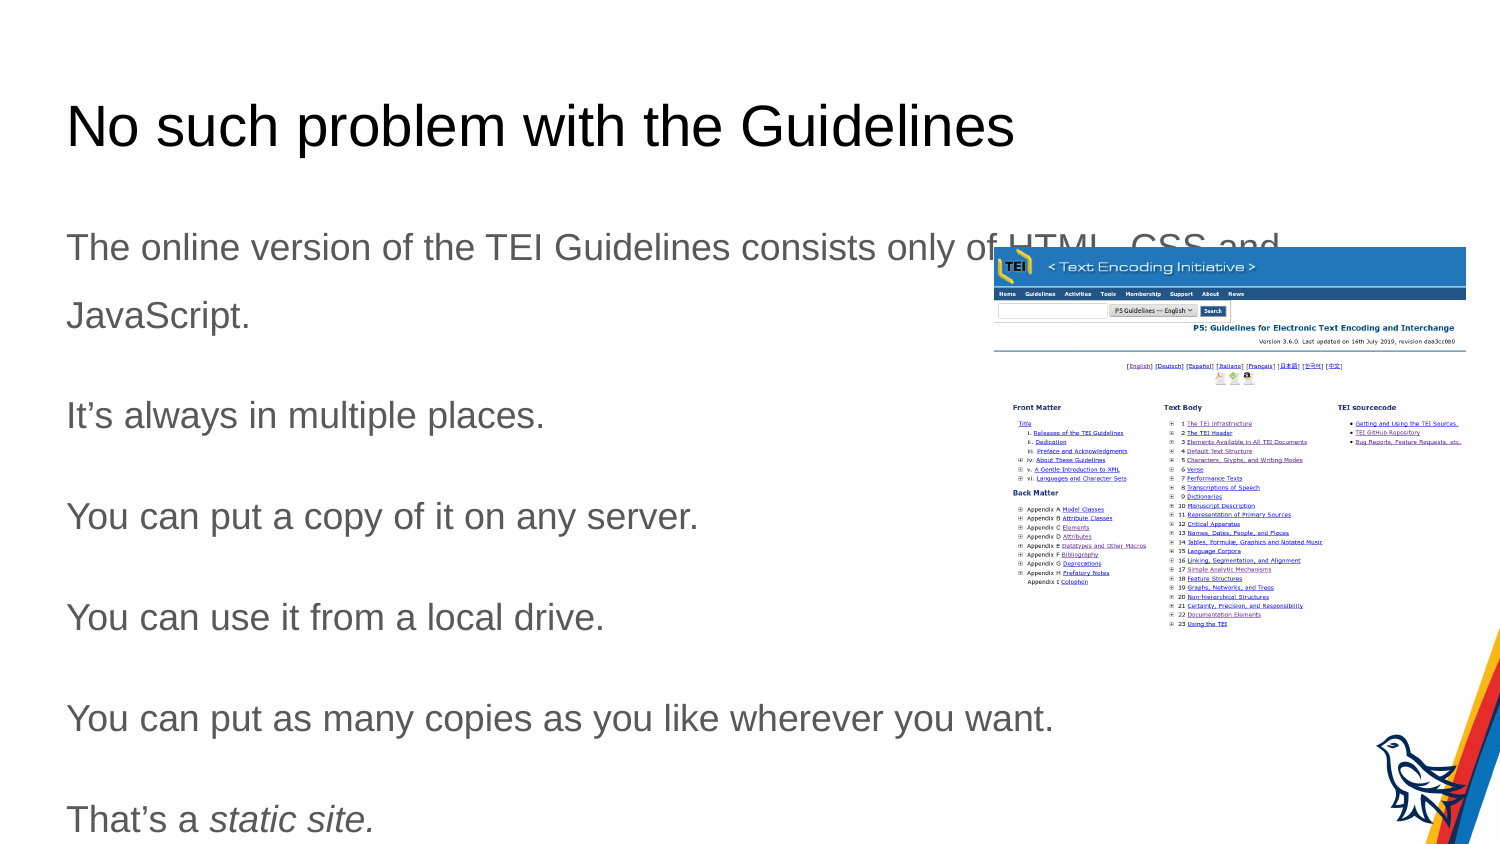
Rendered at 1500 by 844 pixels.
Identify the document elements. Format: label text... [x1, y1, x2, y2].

title No such problem with the Guidelines [51, 72, 1449, 167]
picture [994, 247, 1500, 844]
list The online version of the TEI Guidelines consists only of HTML, CSS and JavaScript. It’s always in multiple places. You can put a copy of it on any server. You can use it from a local drive. You can put as many copies as you like wherever you want. That’s a static site. [51, 185, 1449, 747]
